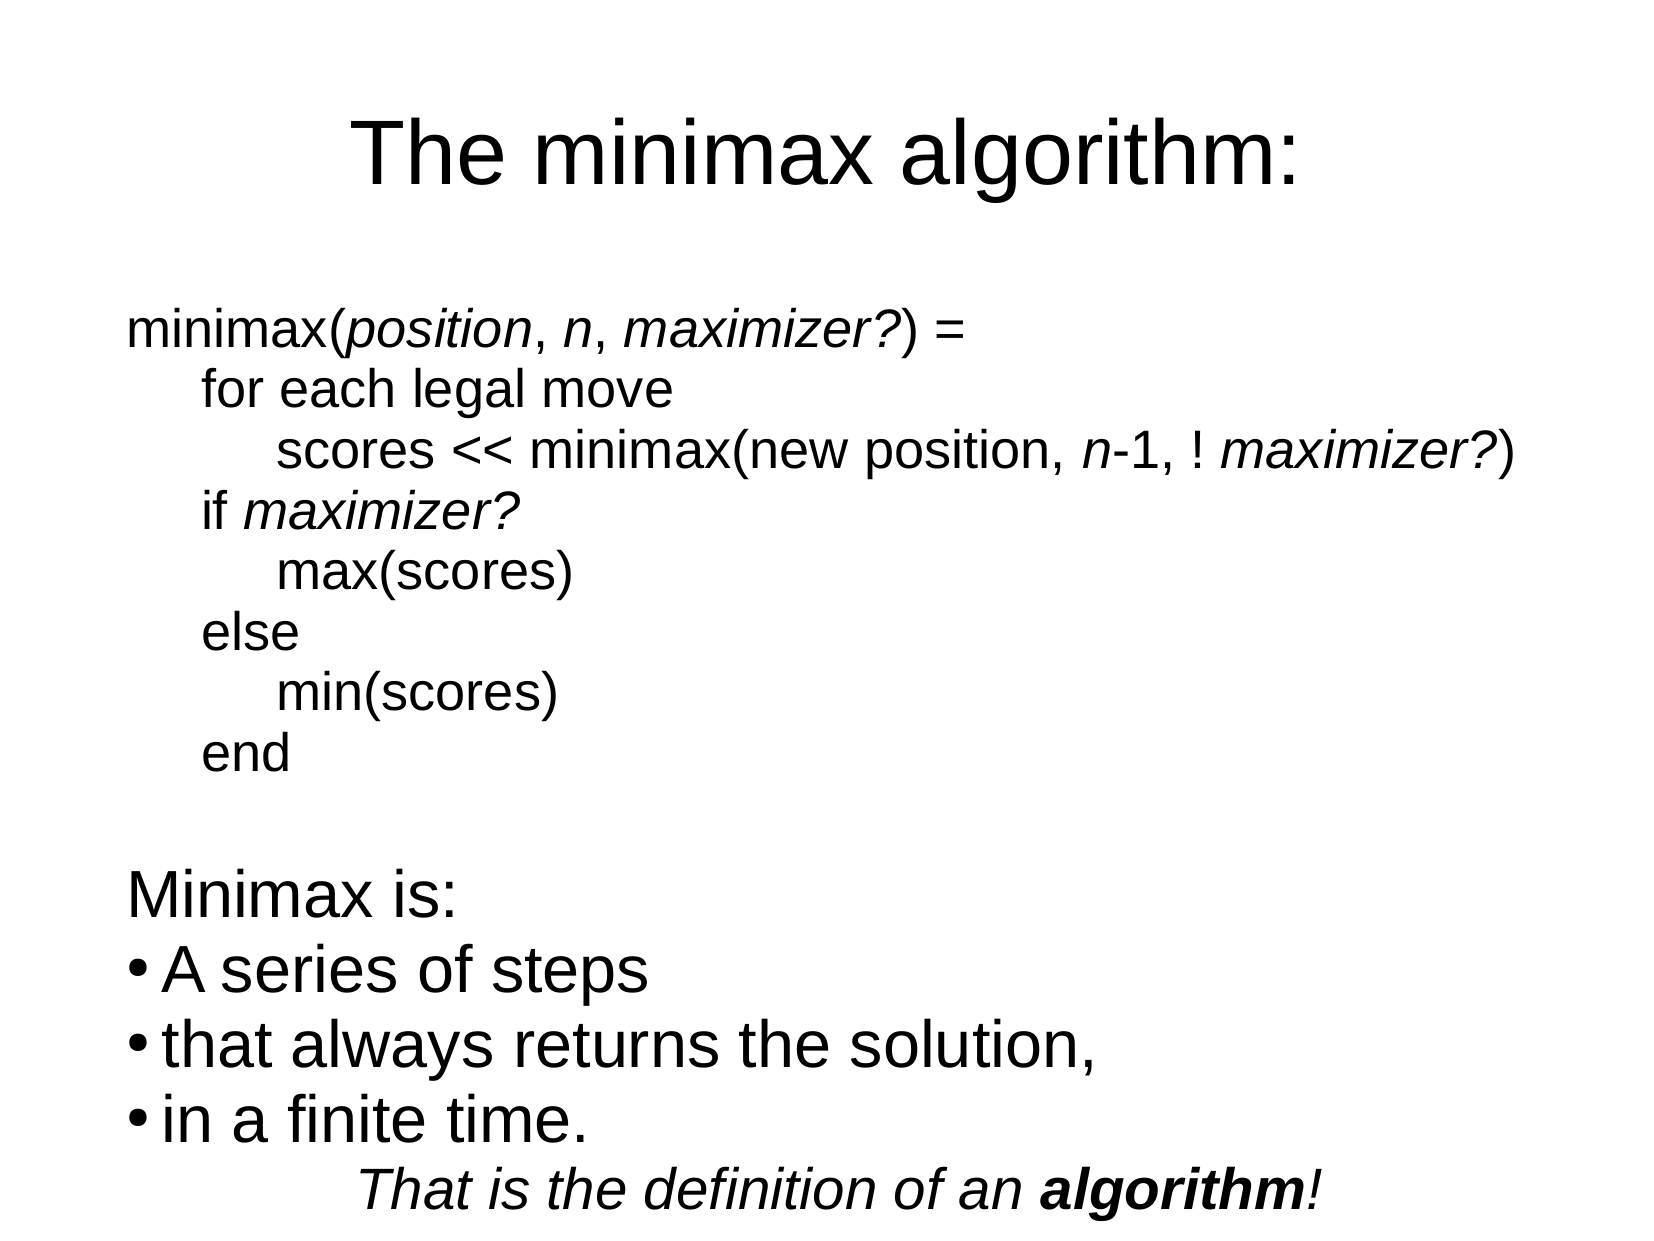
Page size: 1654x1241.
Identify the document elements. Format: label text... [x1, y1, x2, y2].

title The minimax algorithm: [82, 49, 1571, 257]
text_box minimax(position, n, maximizer?) = for each legal move scores << minimax(new position, n-1, ! maximizer?) if maximizer? max(scores) else min(scores) end Minimax is: A series of steps that always returns the solution, in a finite time. That is the definition of an algorithm! [111, 291, 1531, 1231]
